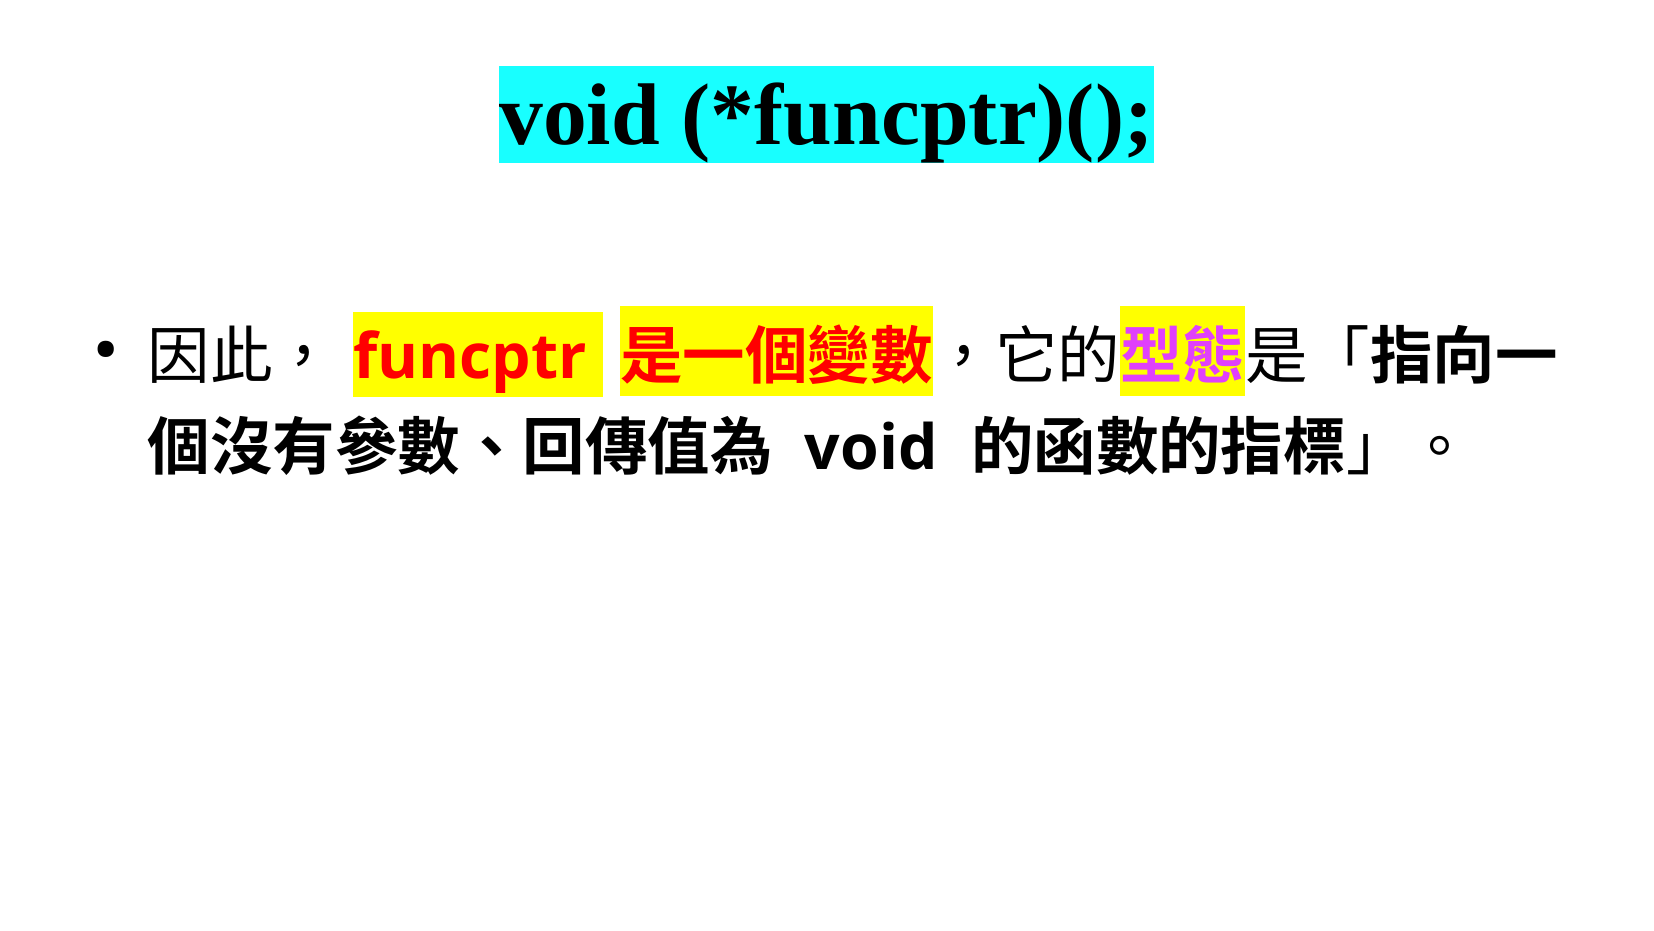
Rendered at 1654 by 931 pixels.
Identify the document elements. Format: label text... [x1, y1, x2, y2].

list 因此，funcptr 是一個變數，它的型態是「指向一個沒有參數、回傳值為 void 的函數的指標」。 [76, 206, 1565, 591]
title void (*funcptr)(); [82, 37, 1571, 193]
